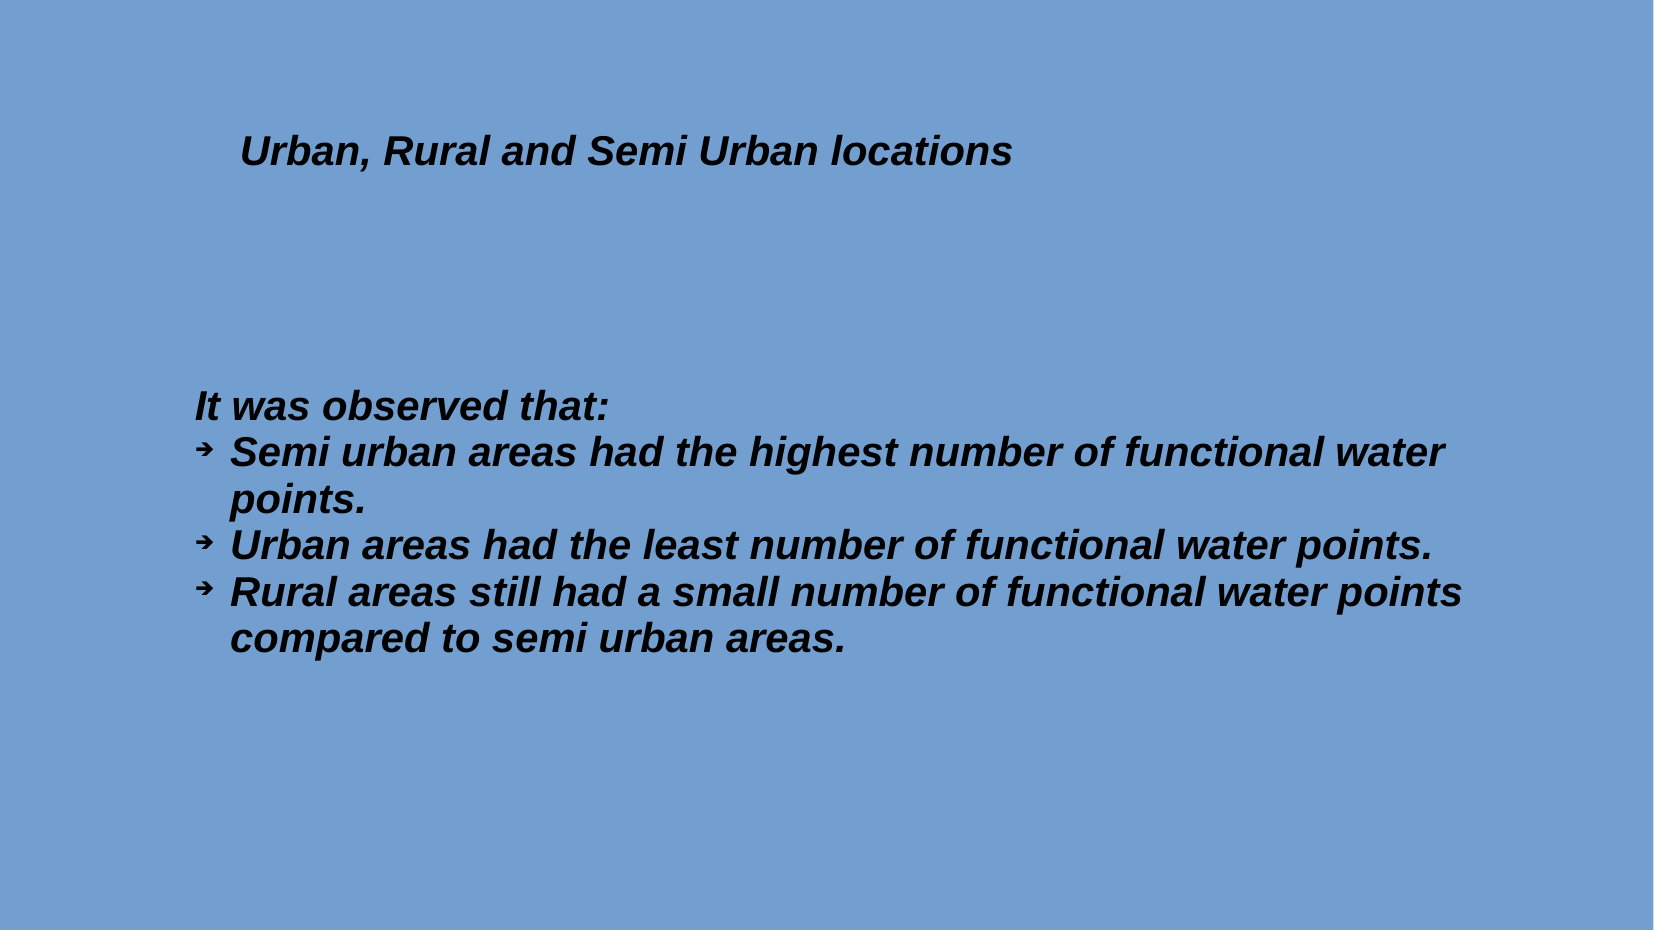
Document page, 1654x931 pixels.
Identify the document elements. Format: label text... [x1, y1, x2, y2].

text_box It was observed that: Semi urban areas had the highest number of functional water points. Urban areas had the least number of functional water points. Rural areas still had a small number of functional water points compared to semi urban areas. [180, 375, 1531, 716]
text_box Urban, Rural and Semi Urban locations [225, 120, 1066, 182]
